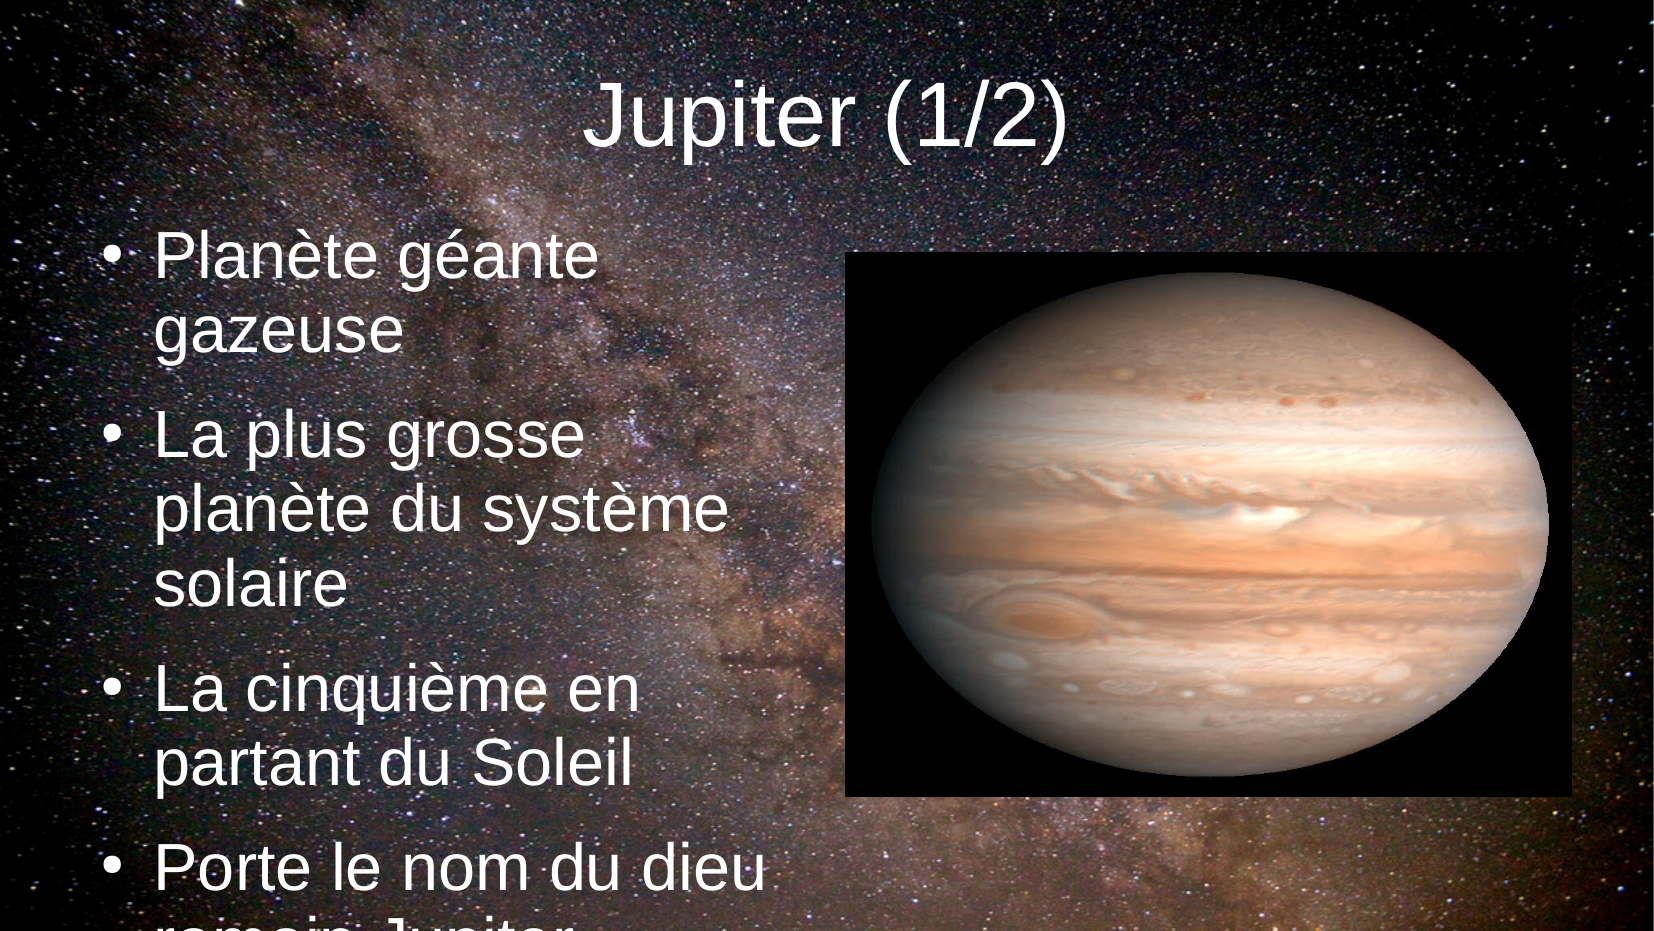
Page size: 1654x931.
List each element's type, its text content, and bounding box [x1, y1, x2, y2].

list Planète géante gazeuse La plus grosse planète du système solaire La cinquième en partant du Soleil Porte le nom du dieu romain Jupiter [82, 217, 809, 931]
picture [0, 0, 1654, 931]
title Jupiter (1/2) [82, 37, 1571, 193]
